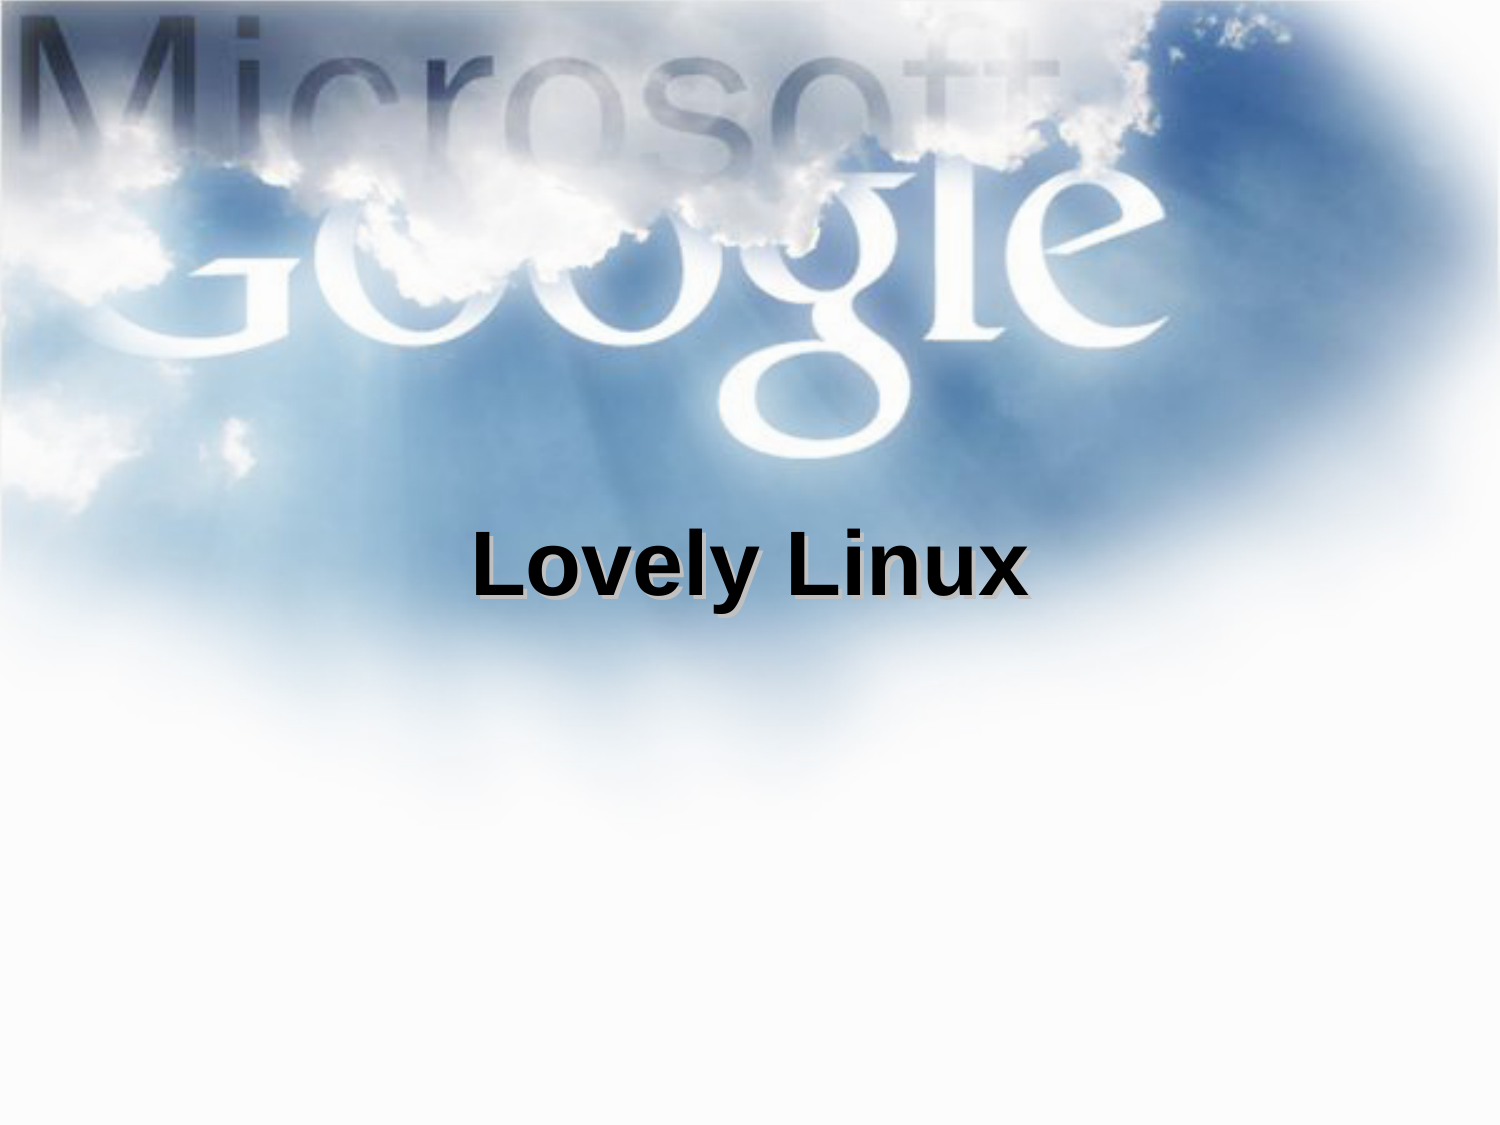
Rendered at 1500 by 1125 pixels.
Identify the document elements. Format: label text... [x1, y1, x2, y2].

title Lovely Linux [112, 442, 1388, 685]
picture [0, 0, 1500, 1125]
